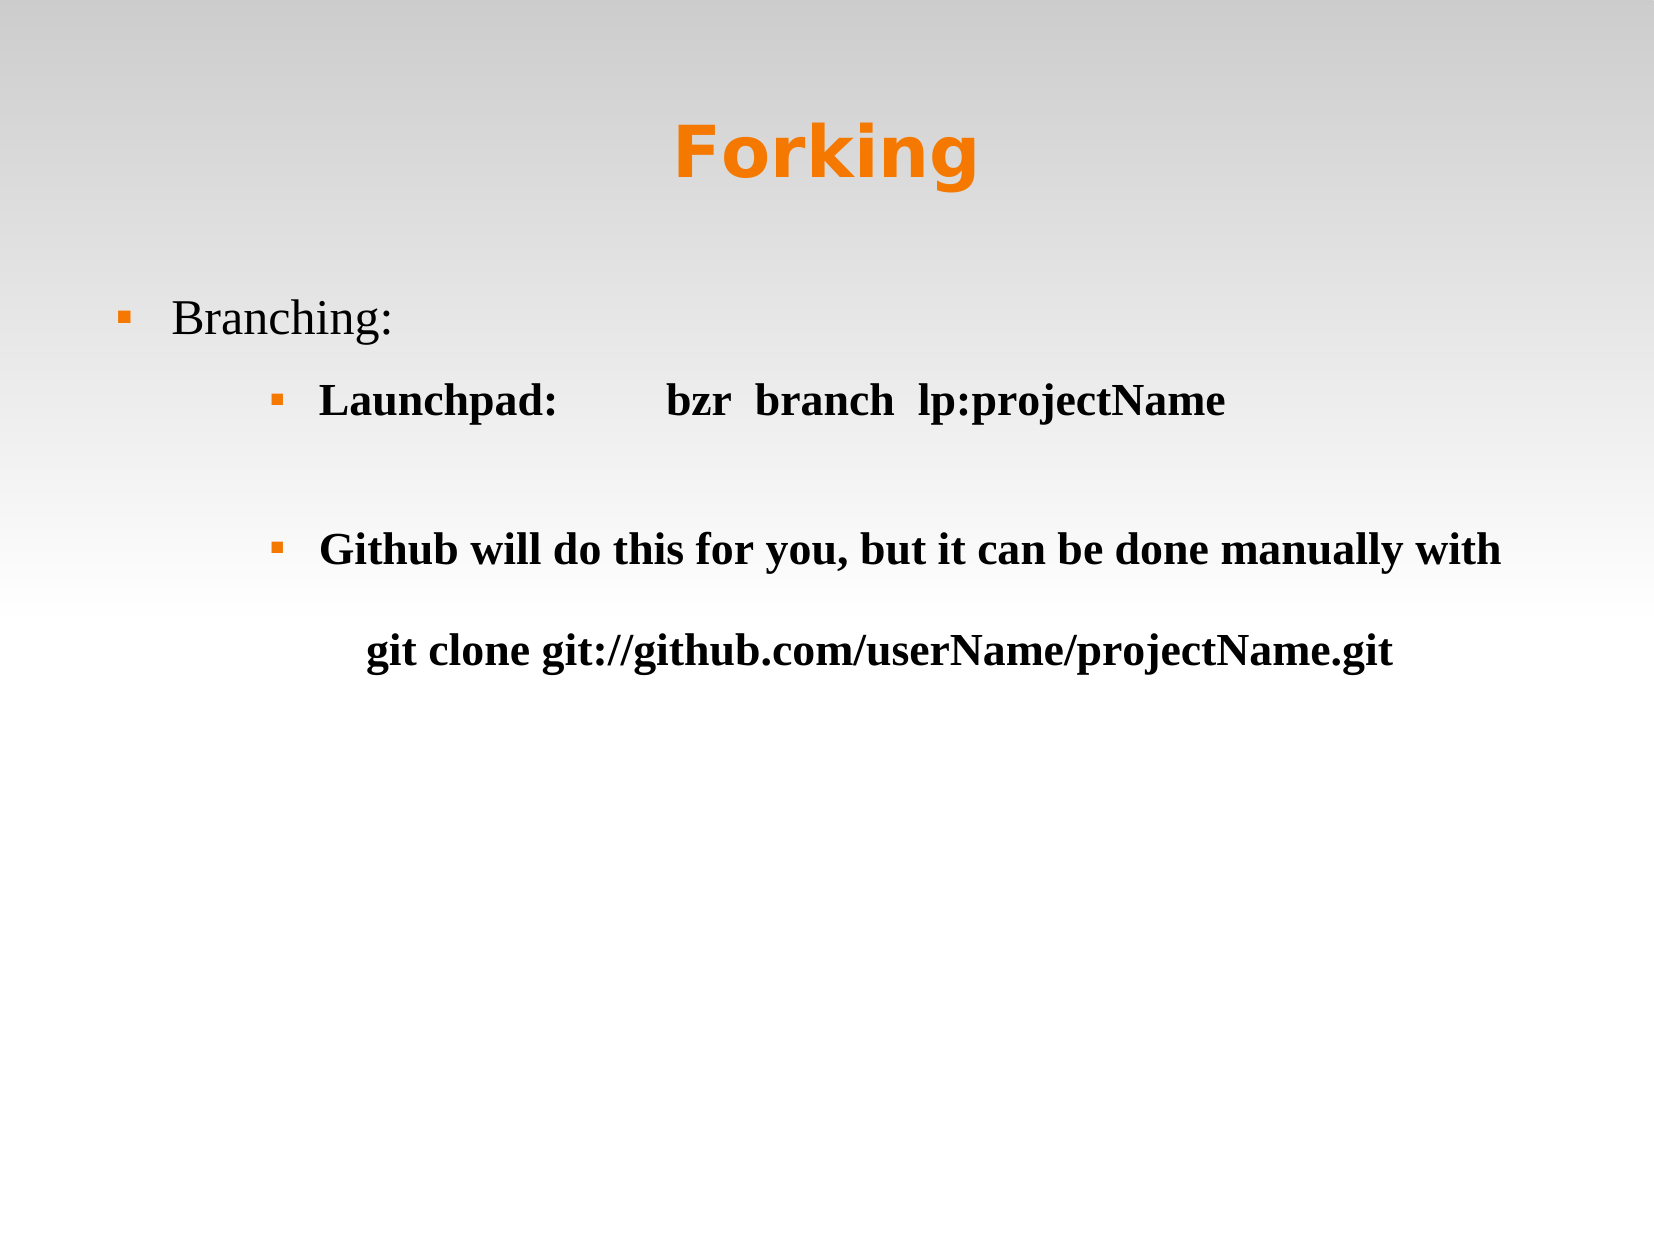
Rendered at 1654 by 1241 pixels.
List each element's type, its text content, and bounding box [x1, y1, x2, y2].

list Branching: Launchpad: bzr branch lp:projectName Github will do this for you, but it can be done manually with git clone git://github.com/userName/projectName.git [82, 290, 1571, 1109]
title Forking [82, 49, 1571, 257]
